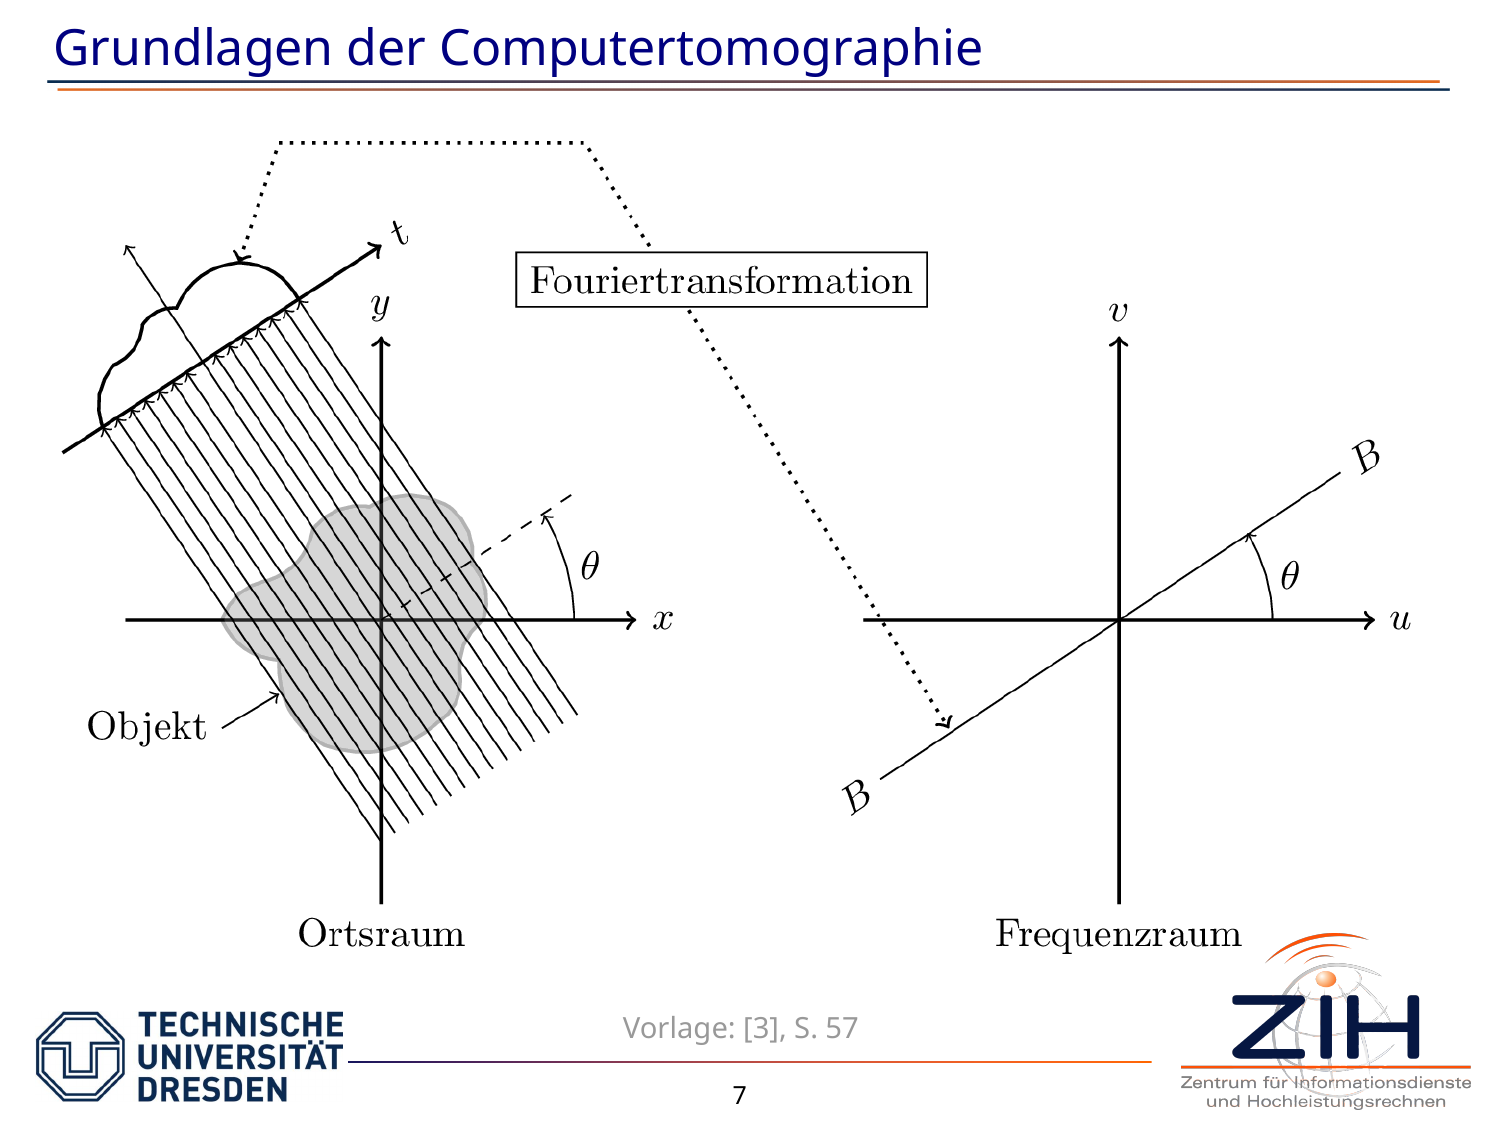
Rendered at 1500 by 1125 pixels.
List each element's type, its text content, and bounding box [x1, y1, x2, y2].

picture [61, 141, 1471, 1110]
text_box Vorlage: [3], S. 57 [608, 1000, 867, 1051]
title Grundlagen der Computertomographie [53, 12, 1453, 81]
picture [47, 80, 1450, 91]
picture [35, 1011, 343, 1102]
